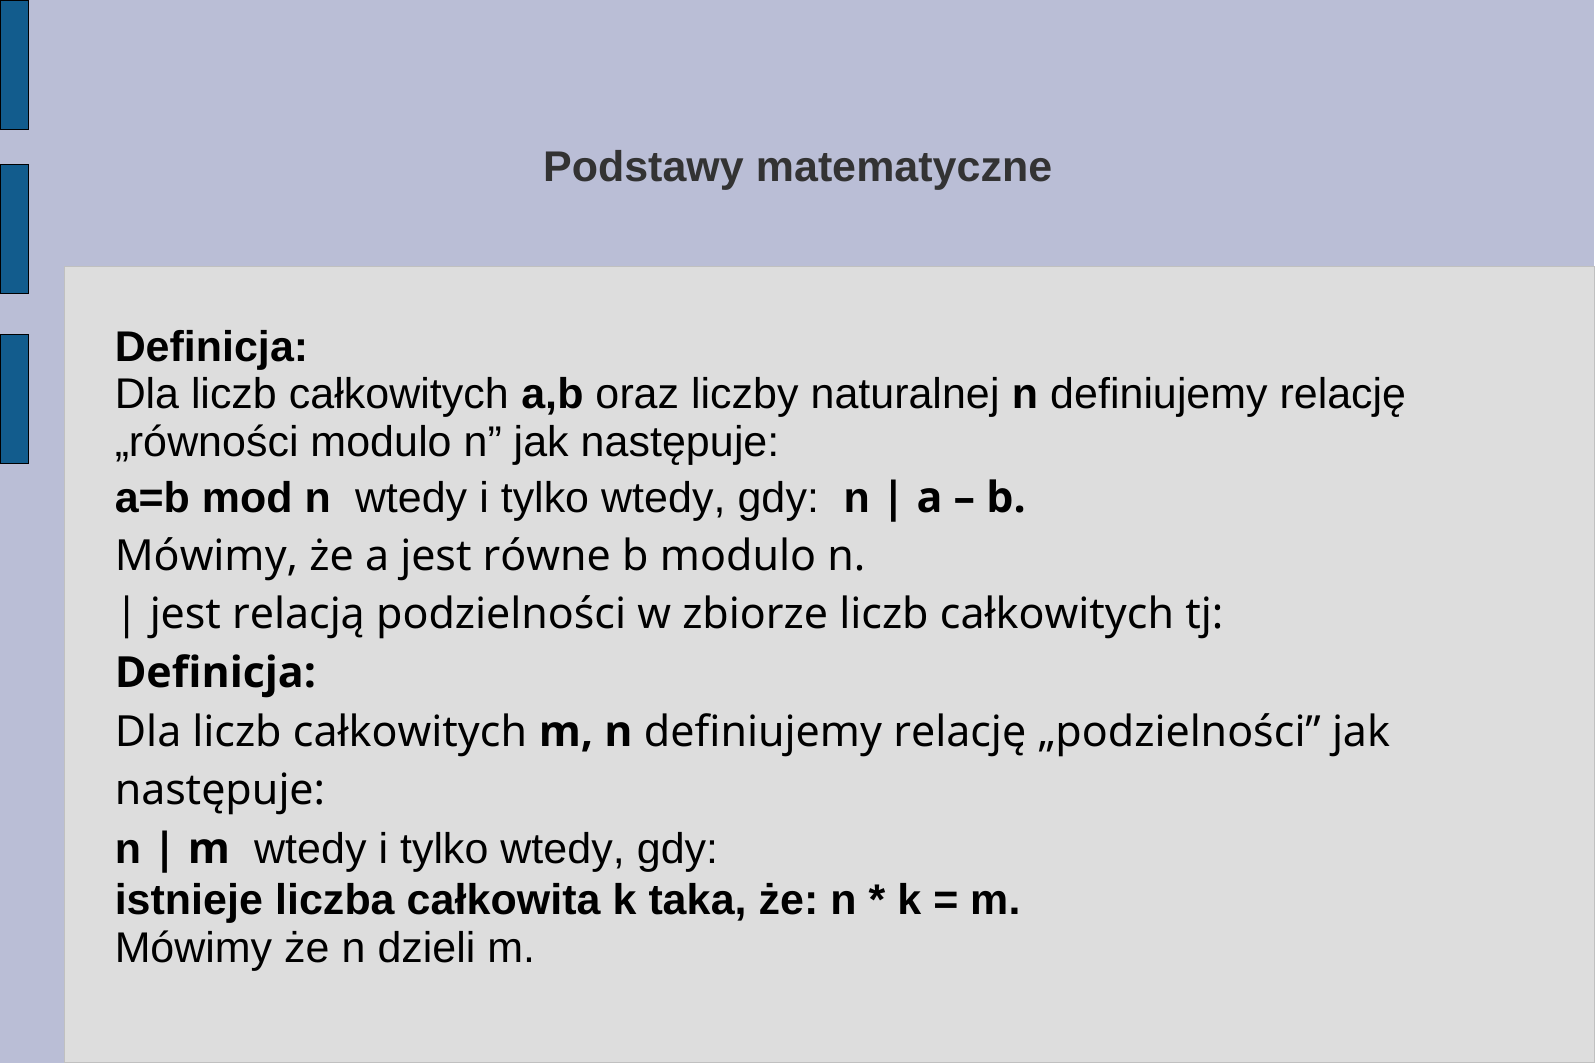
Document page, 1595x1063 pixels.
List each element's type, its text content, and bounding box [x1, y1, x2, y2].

subtitle Definicja: Dla liczb całkowitych a,b oraz liczby naturalnej n definiujemy relację „równości modulo n” jak następuje: a=b mod n wtedy i tylko wtedy, gdy: n | a – b. Mówimy, że a jest równe b modulo n. | jest relacją podzielności w zbiorze liczb całkowitych tj: Definicja: Dla liczb całkowitych m, n definiujemy relację „podzielności” jak następuje: n | m wtedy i tylko wtedy, gdy: istnieje liczba całkowita k taka, że: n * k = m. Mówimy że n dzieli m. [114, 327, 1477, 1063]
title Podstawy matematyczne [117, 78, 1479, 256]
